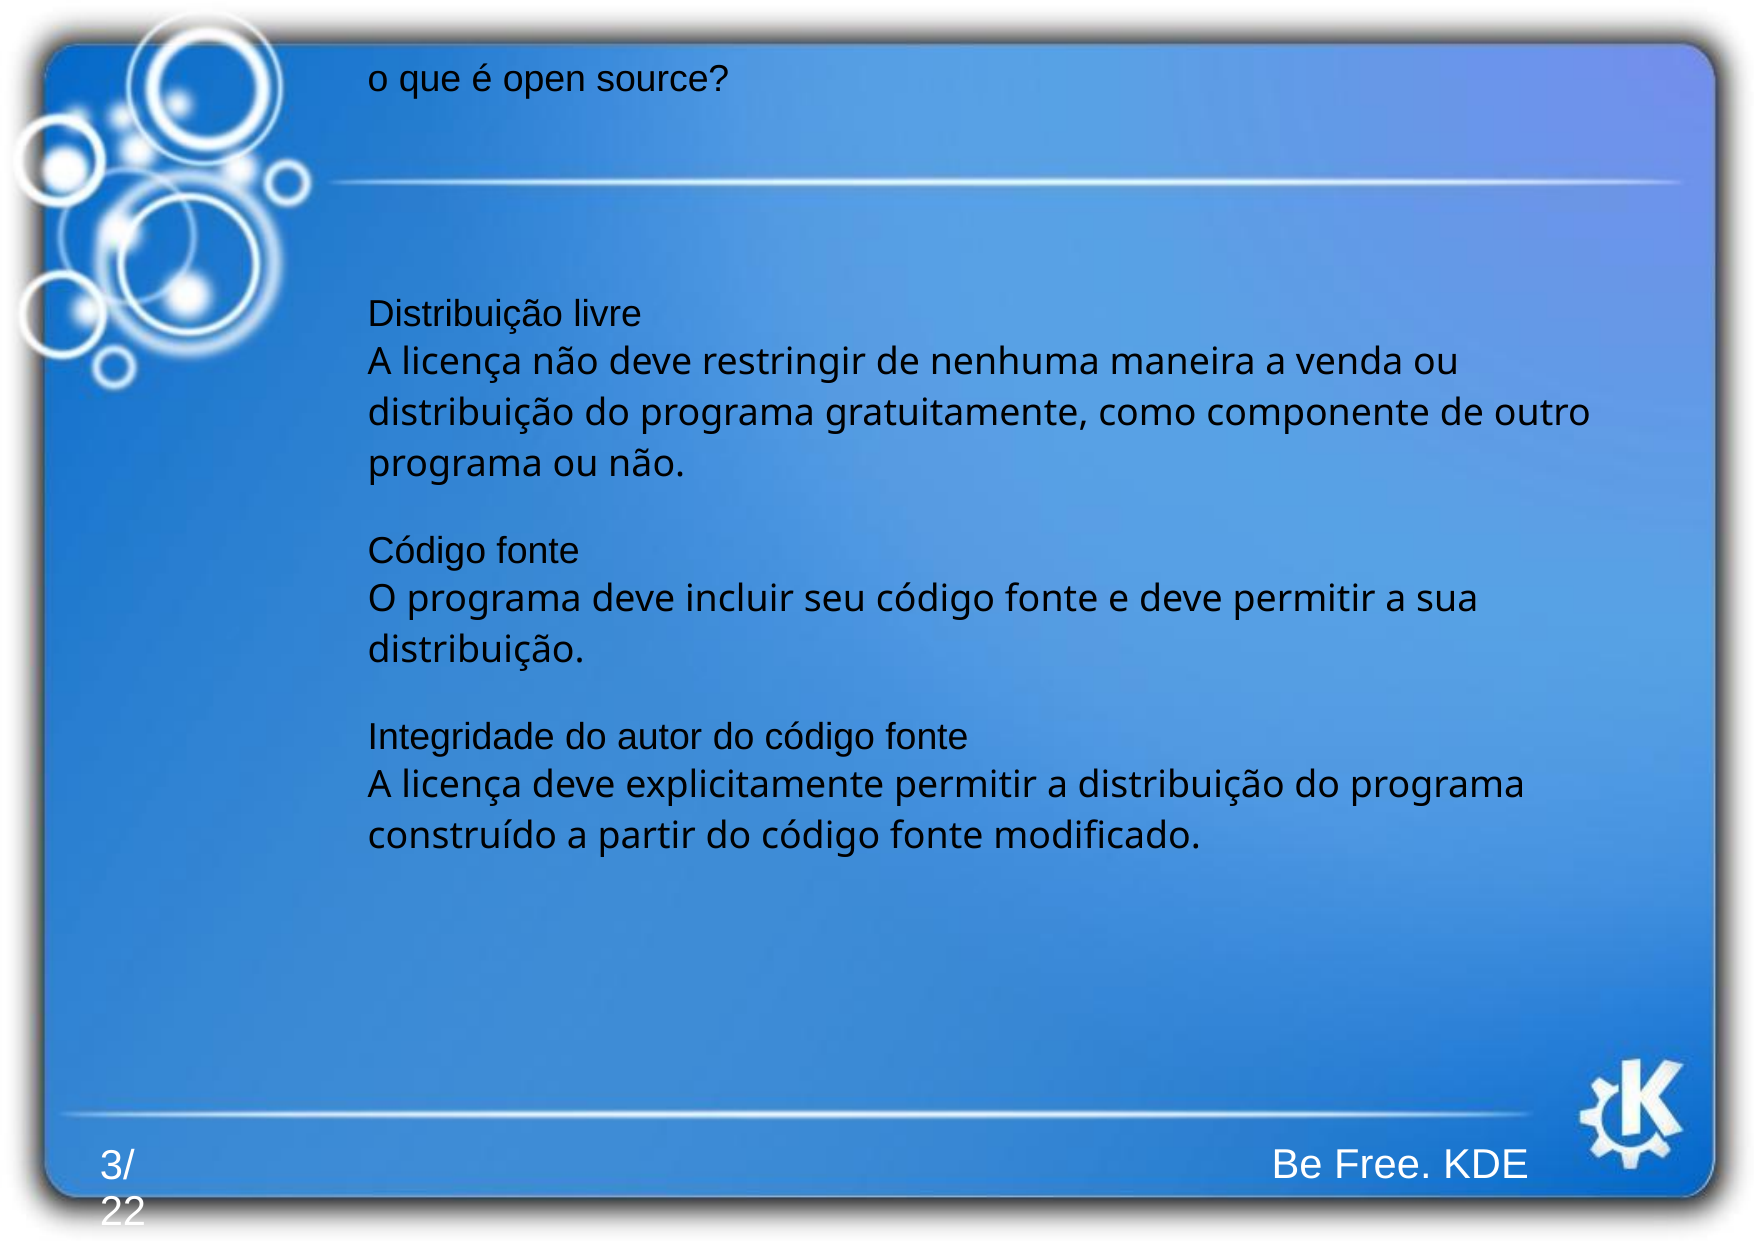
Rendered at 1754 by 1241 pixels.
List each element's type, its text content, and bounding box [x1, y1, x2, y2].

title o que é open source? [352, 49, 1651, 174]
picture [0, 0, 1754, 1241]
list Distribuição livre A licença não deve restringir de nenhuma maneira a venda ou distribuição do programa gratuitamente, como componente de outro programa ou não. Código fonte O programa deve incluir seu código fonte e deve permitir a sua distribuição. Integridade do autor do código fonte A licença deve explicitamente permitir a distribuição do programa construído a partir do código fonte modificado. [352, 285, 1651, 1079]
